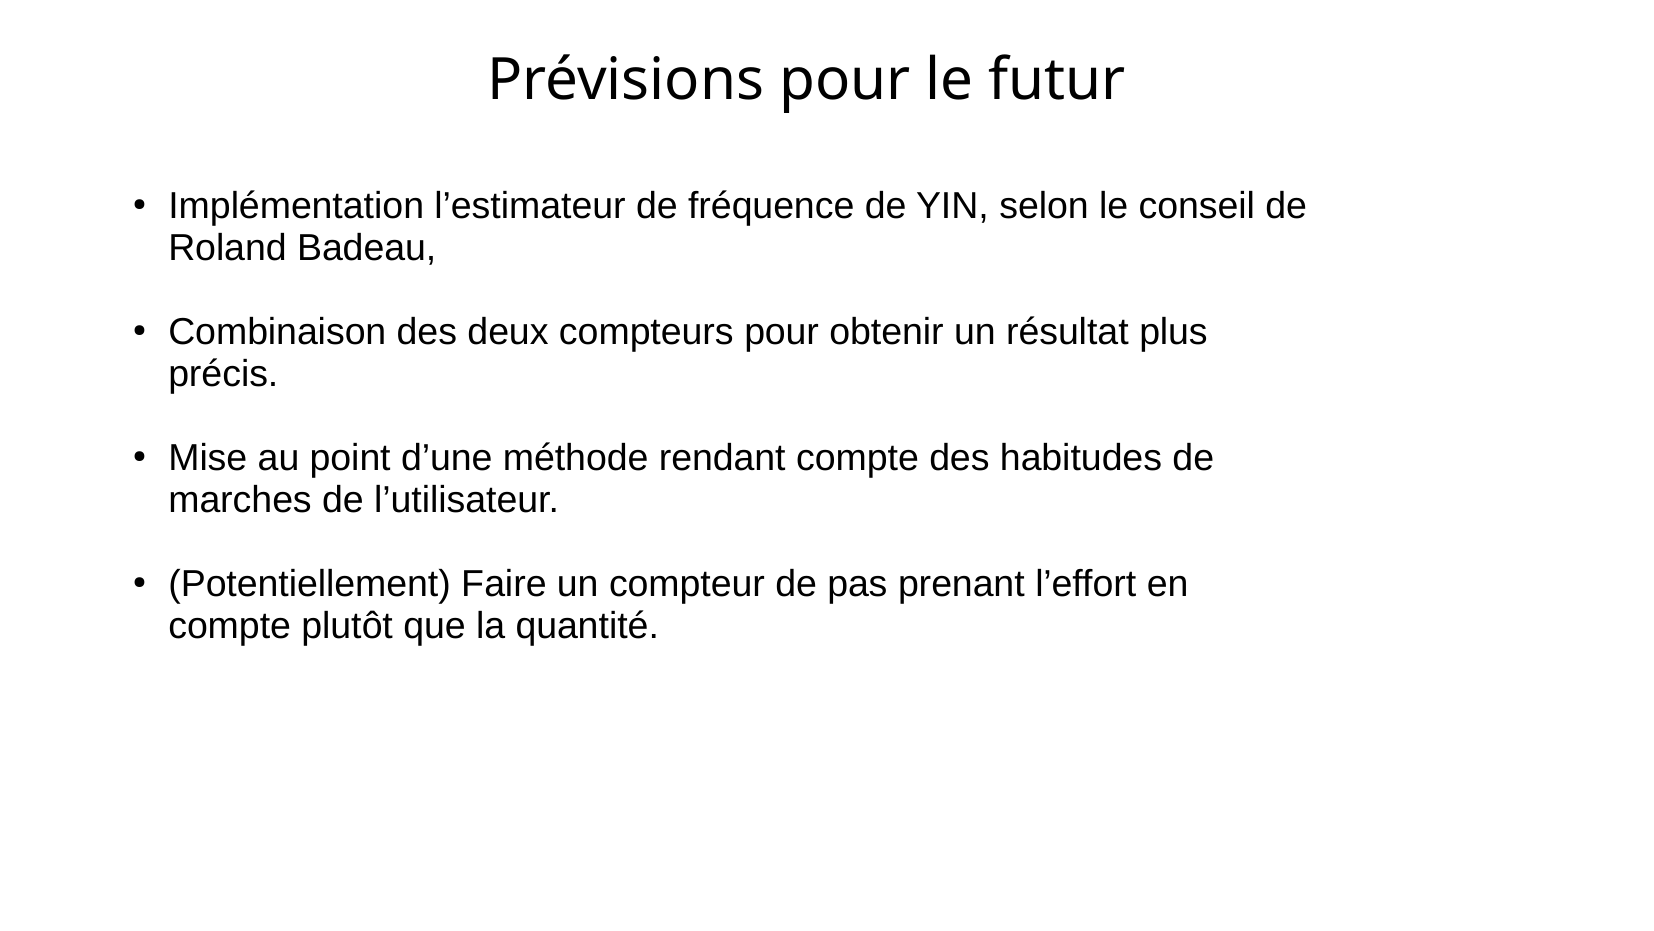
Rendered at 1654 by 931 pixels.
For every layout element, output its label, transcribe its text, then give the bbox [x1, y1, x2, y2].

text_box Prévisions pour le futur [472, 29, 1300, 177]
text_box Implémentation l’estimateur de fréquence de YIN, selon le conseil de Roland Badeau, Combinaison des deux compteurs pour obtenir un résultat plus précis. Mise au point d’une méthode rendant compte des habitudes de marches de l’utilisateur. (Potentiellement) Faire un compteur de pas prenant l’effort en compte plutôt que la quantité. [118, 177, 1329, 696]
